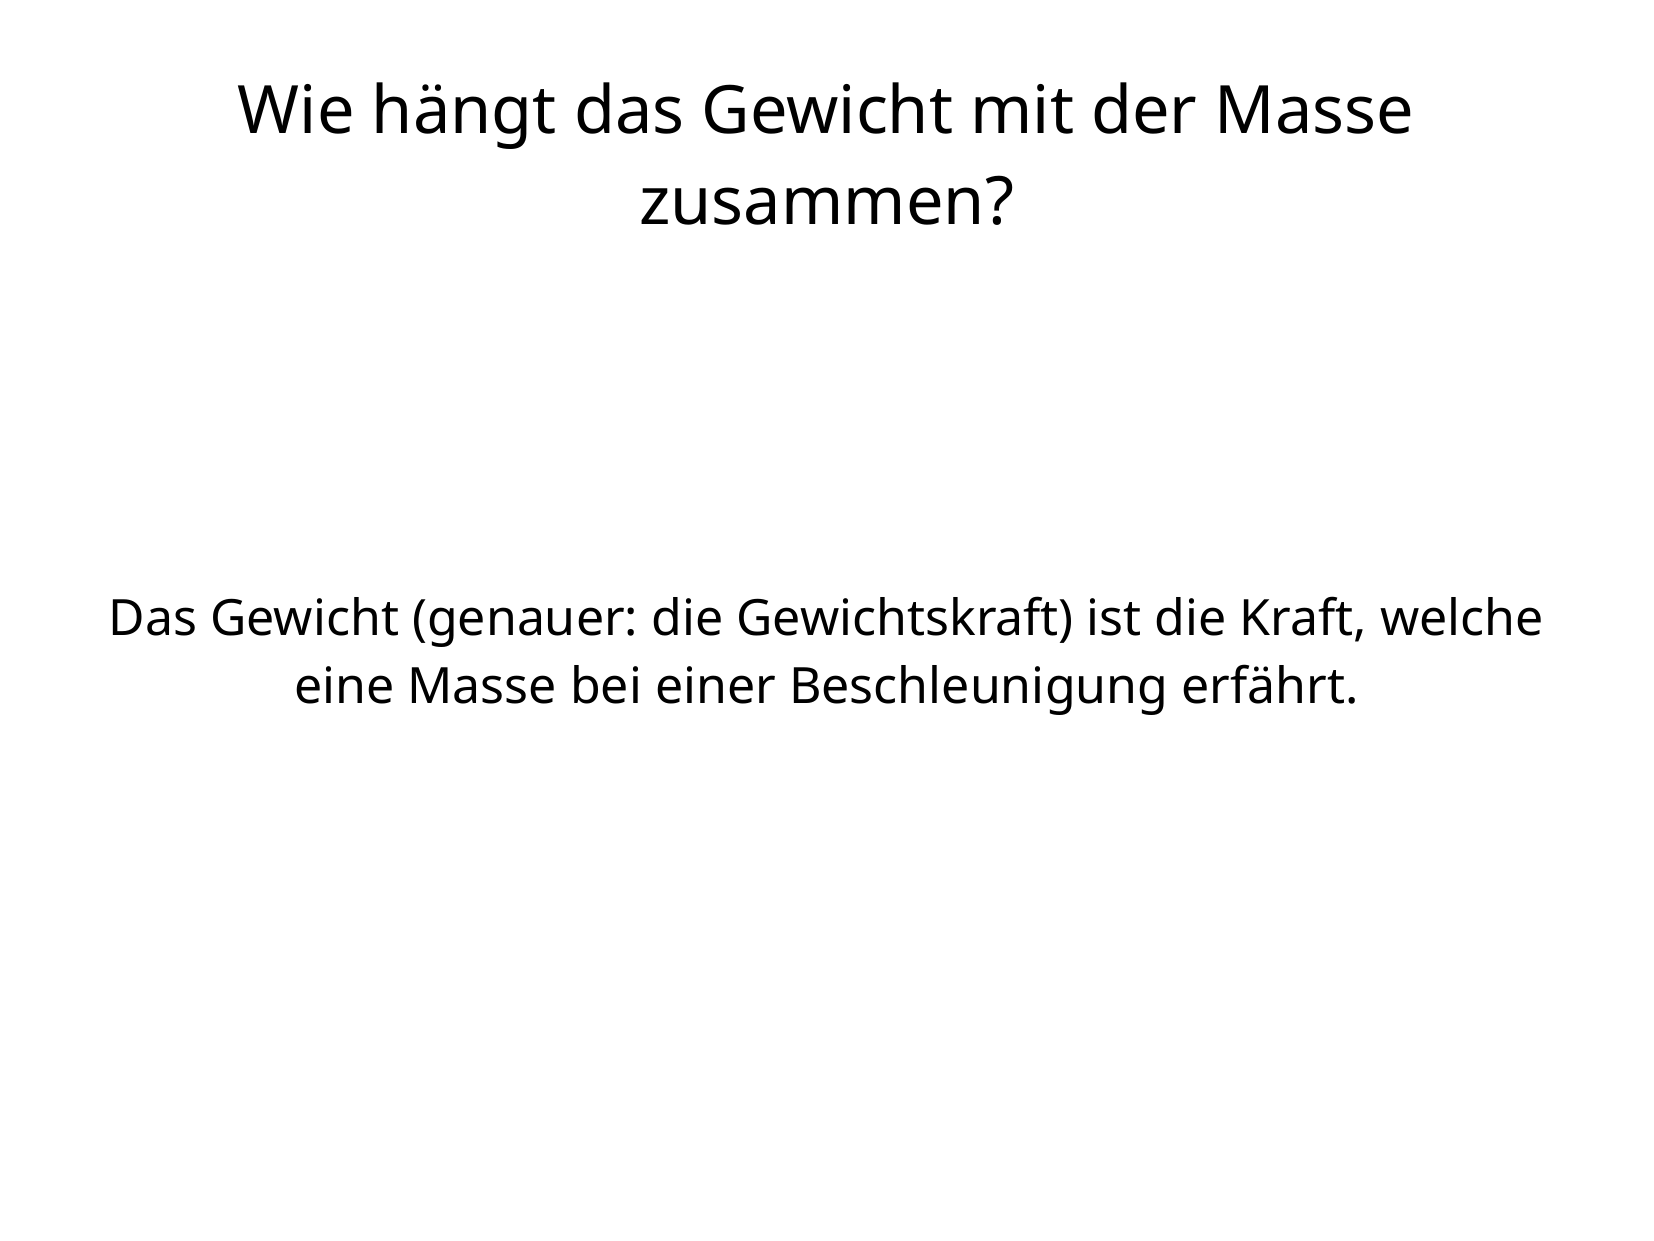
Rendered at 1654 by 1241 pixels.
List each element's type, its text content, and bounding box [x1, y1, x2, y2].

subtitle Das Gewicht (genauer: die Gewichtskraft) ist die Kraft, welche eine Masse bei einer Beschleunigung erfährt. [82, 290, 1571, 1010]
title Wie hängt das Gewicht mit der Masse zusammen? [82, 49, 1571, 257]
